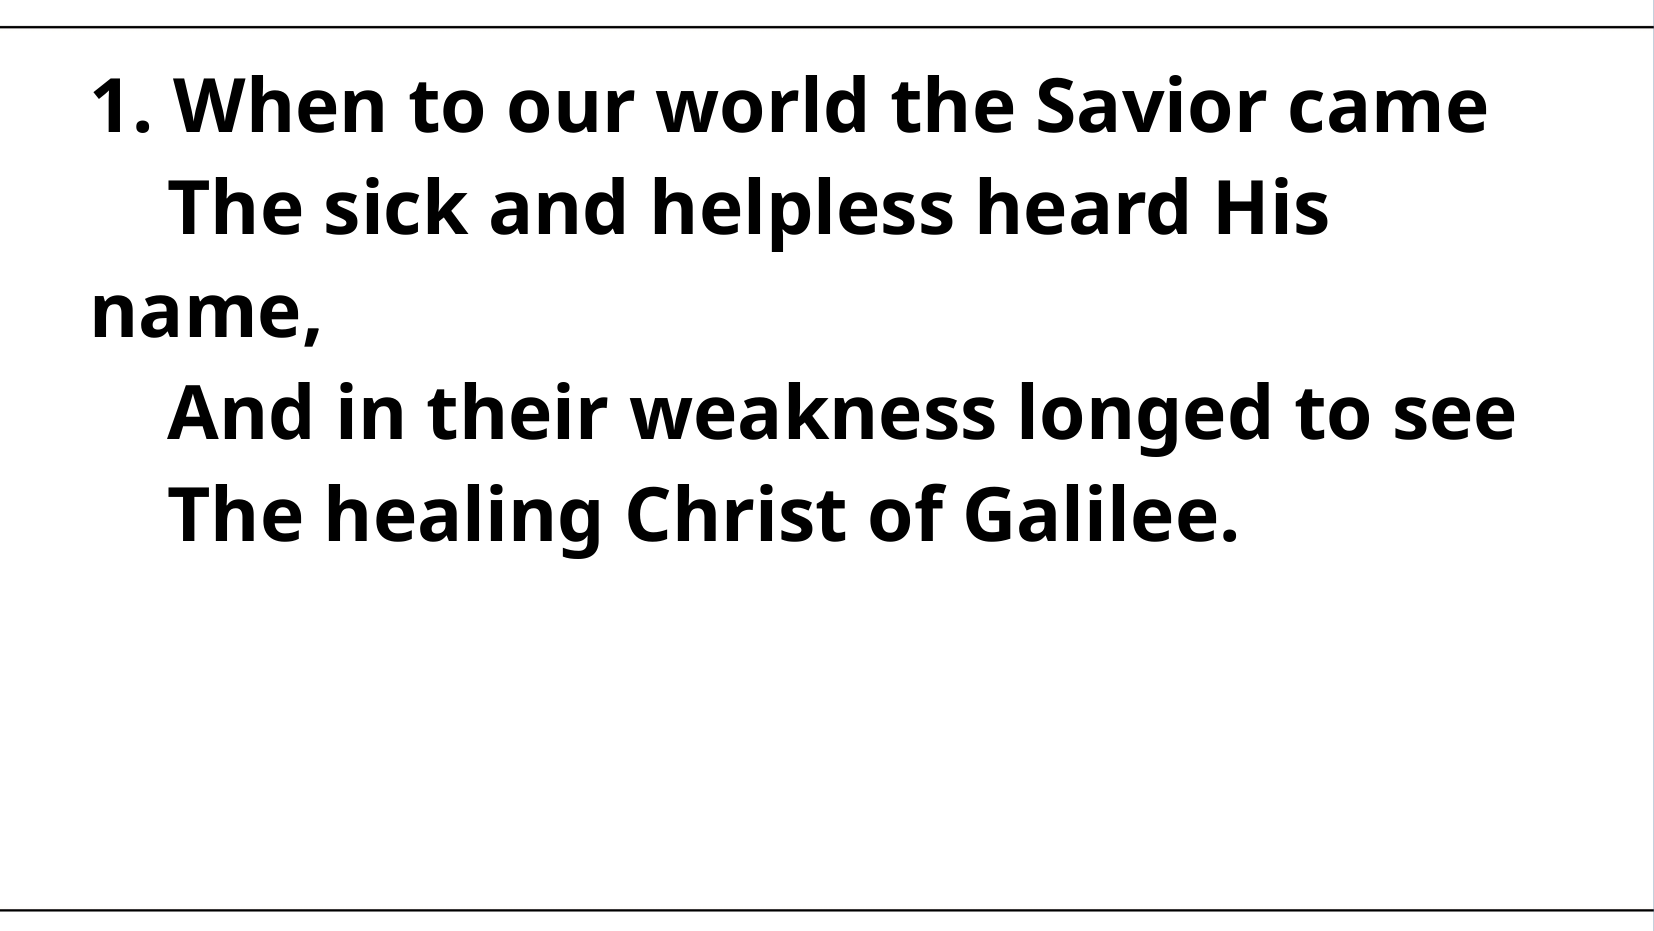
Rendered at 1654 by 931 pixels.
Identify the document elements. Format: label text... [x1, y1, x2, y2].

text_box 1. When to our world the Savior came The sick and helpless heard His name, And in their weakness longed to see The healing Christ of Galilee. [75, 45, 1591, 460]
picture [0, 0, 1654, 931]
